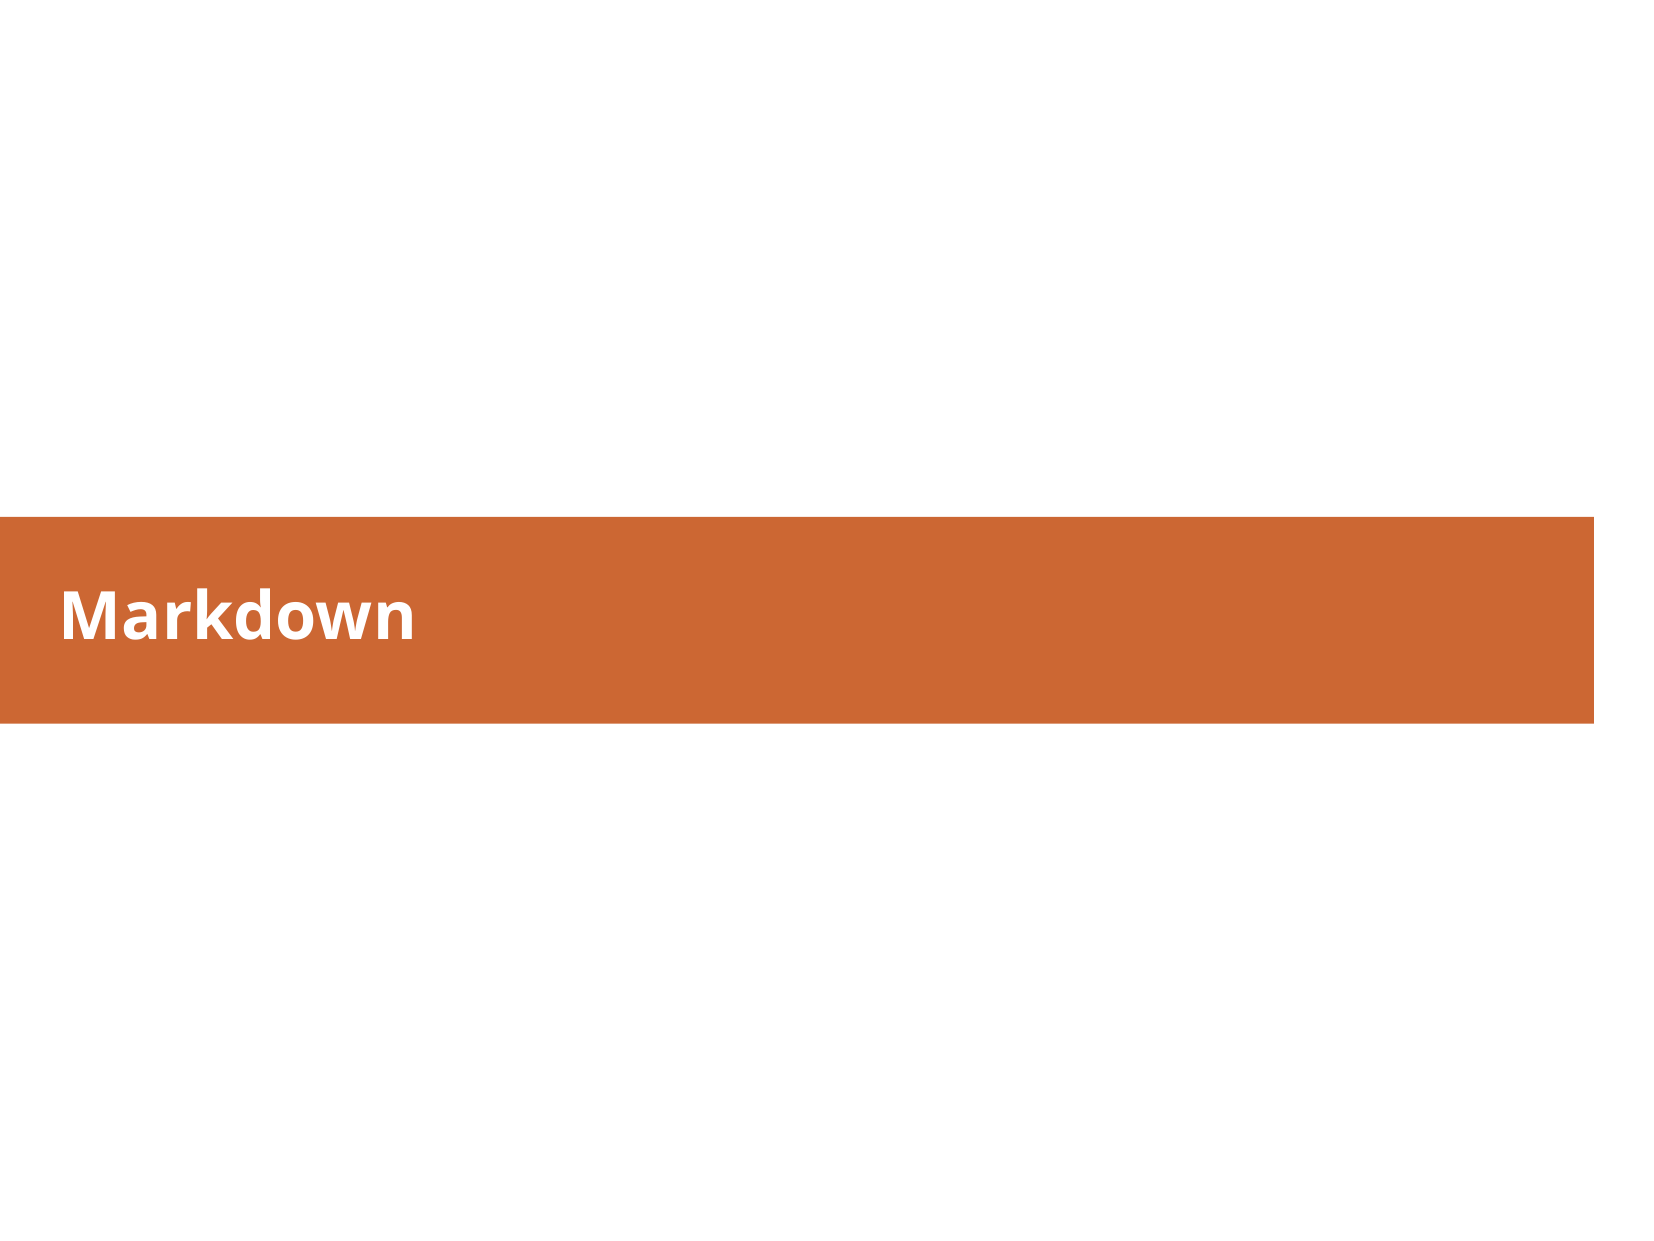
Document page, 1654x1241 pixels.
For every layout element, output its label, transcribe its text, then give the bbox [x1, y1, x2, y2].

title Markdown [58, 579, 1594, 659]
